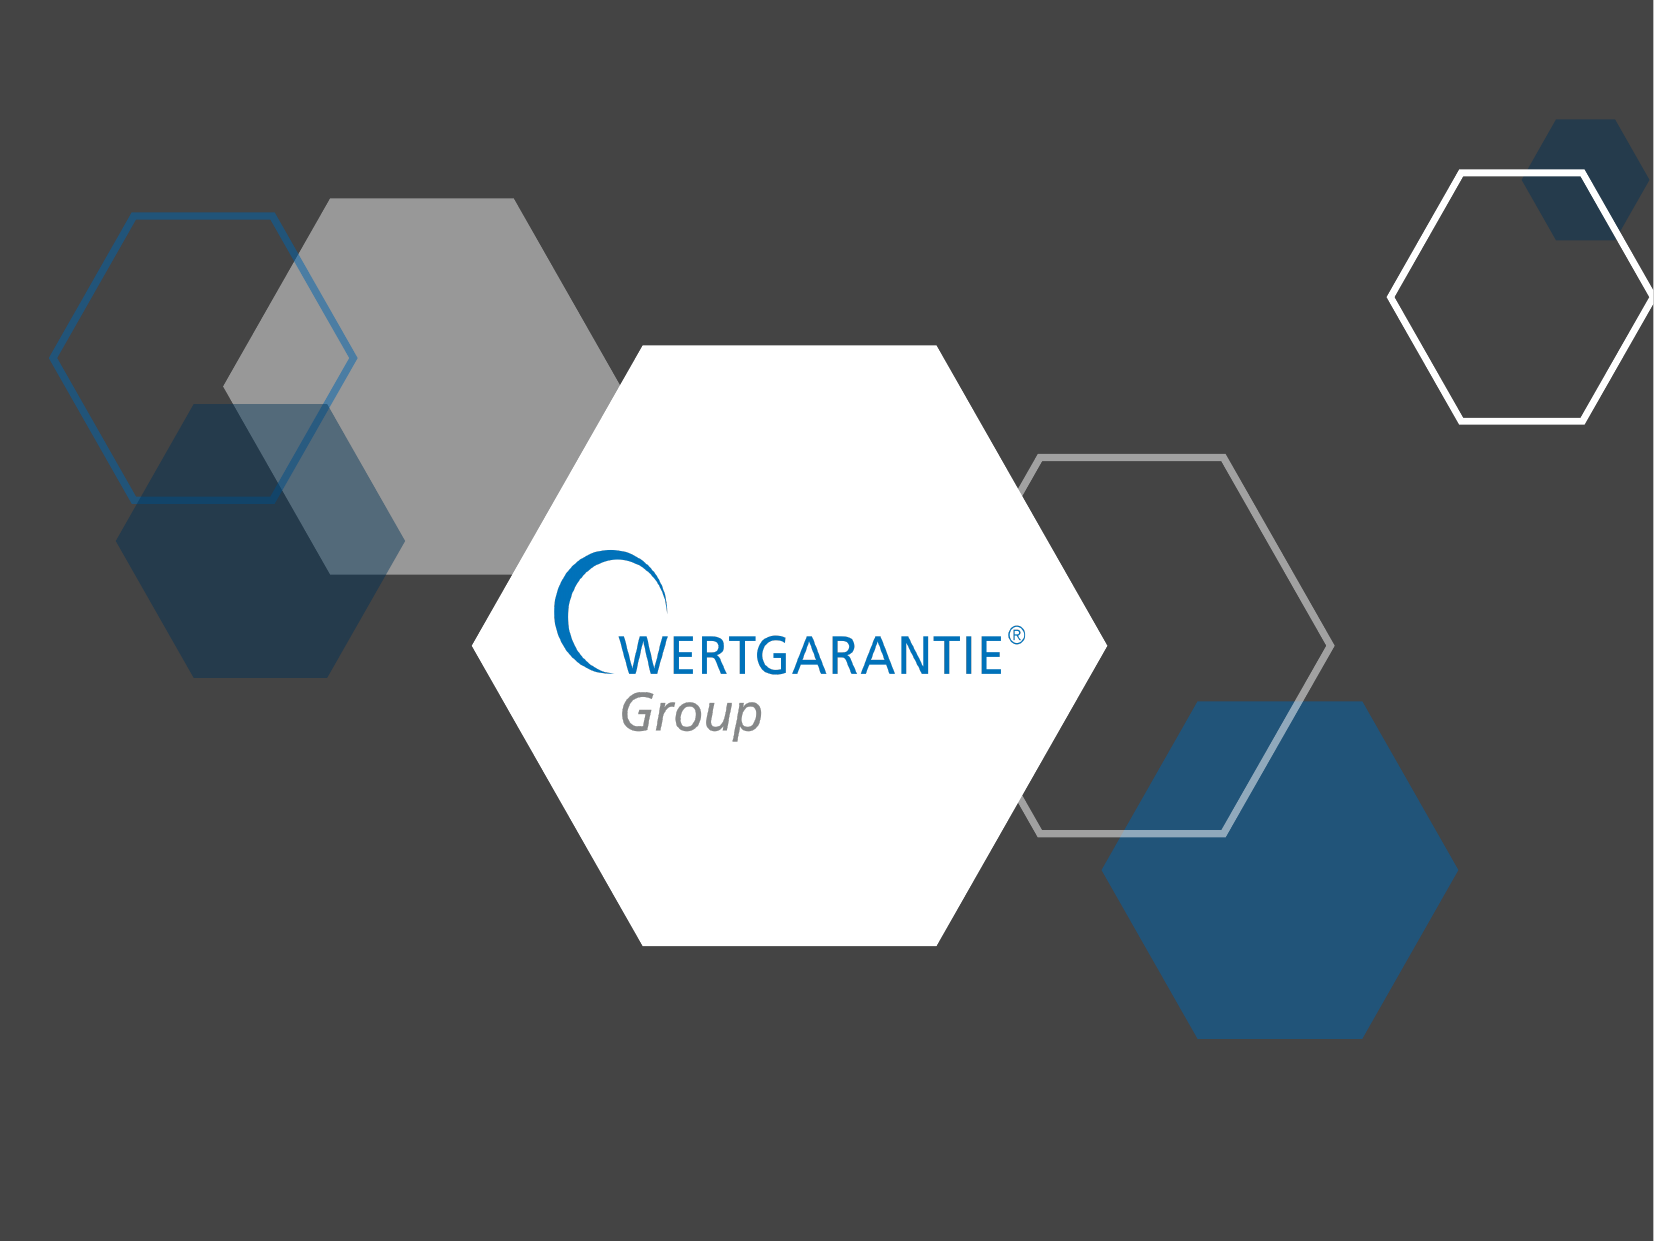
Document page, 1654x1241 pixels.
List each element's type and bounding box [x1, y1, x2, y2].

text_box [1395, 177, 1648, 417]
picture [519, 511, 1060, 780]
text_box [0, 0, 1654, 1241]
